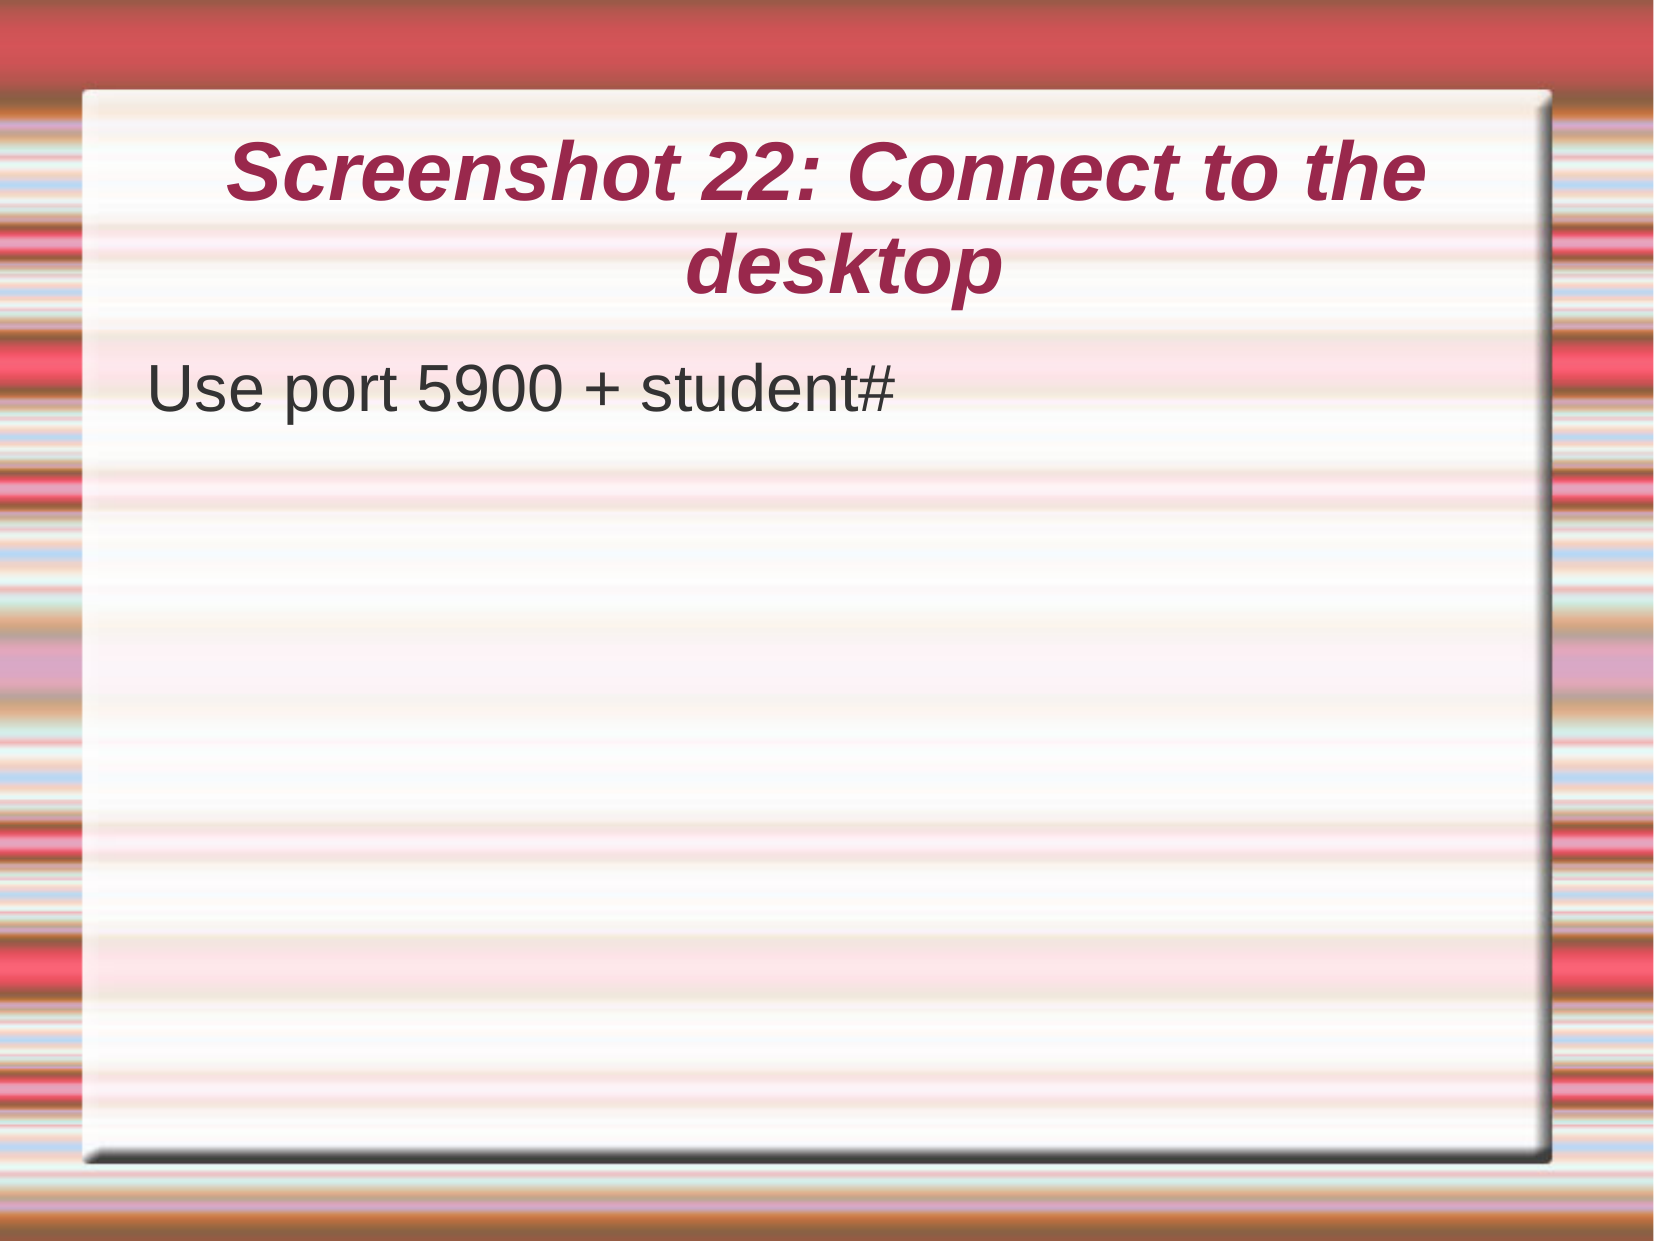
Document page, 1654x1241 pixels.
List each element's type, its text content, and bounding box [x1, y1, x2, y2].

title Screenshot 22: Connect to the desktop [121, 114, 1534, 322]
picture [0, 0, 1654, 1241]
list Use port 5900 + student# [134, 350, 1516, 1133]
